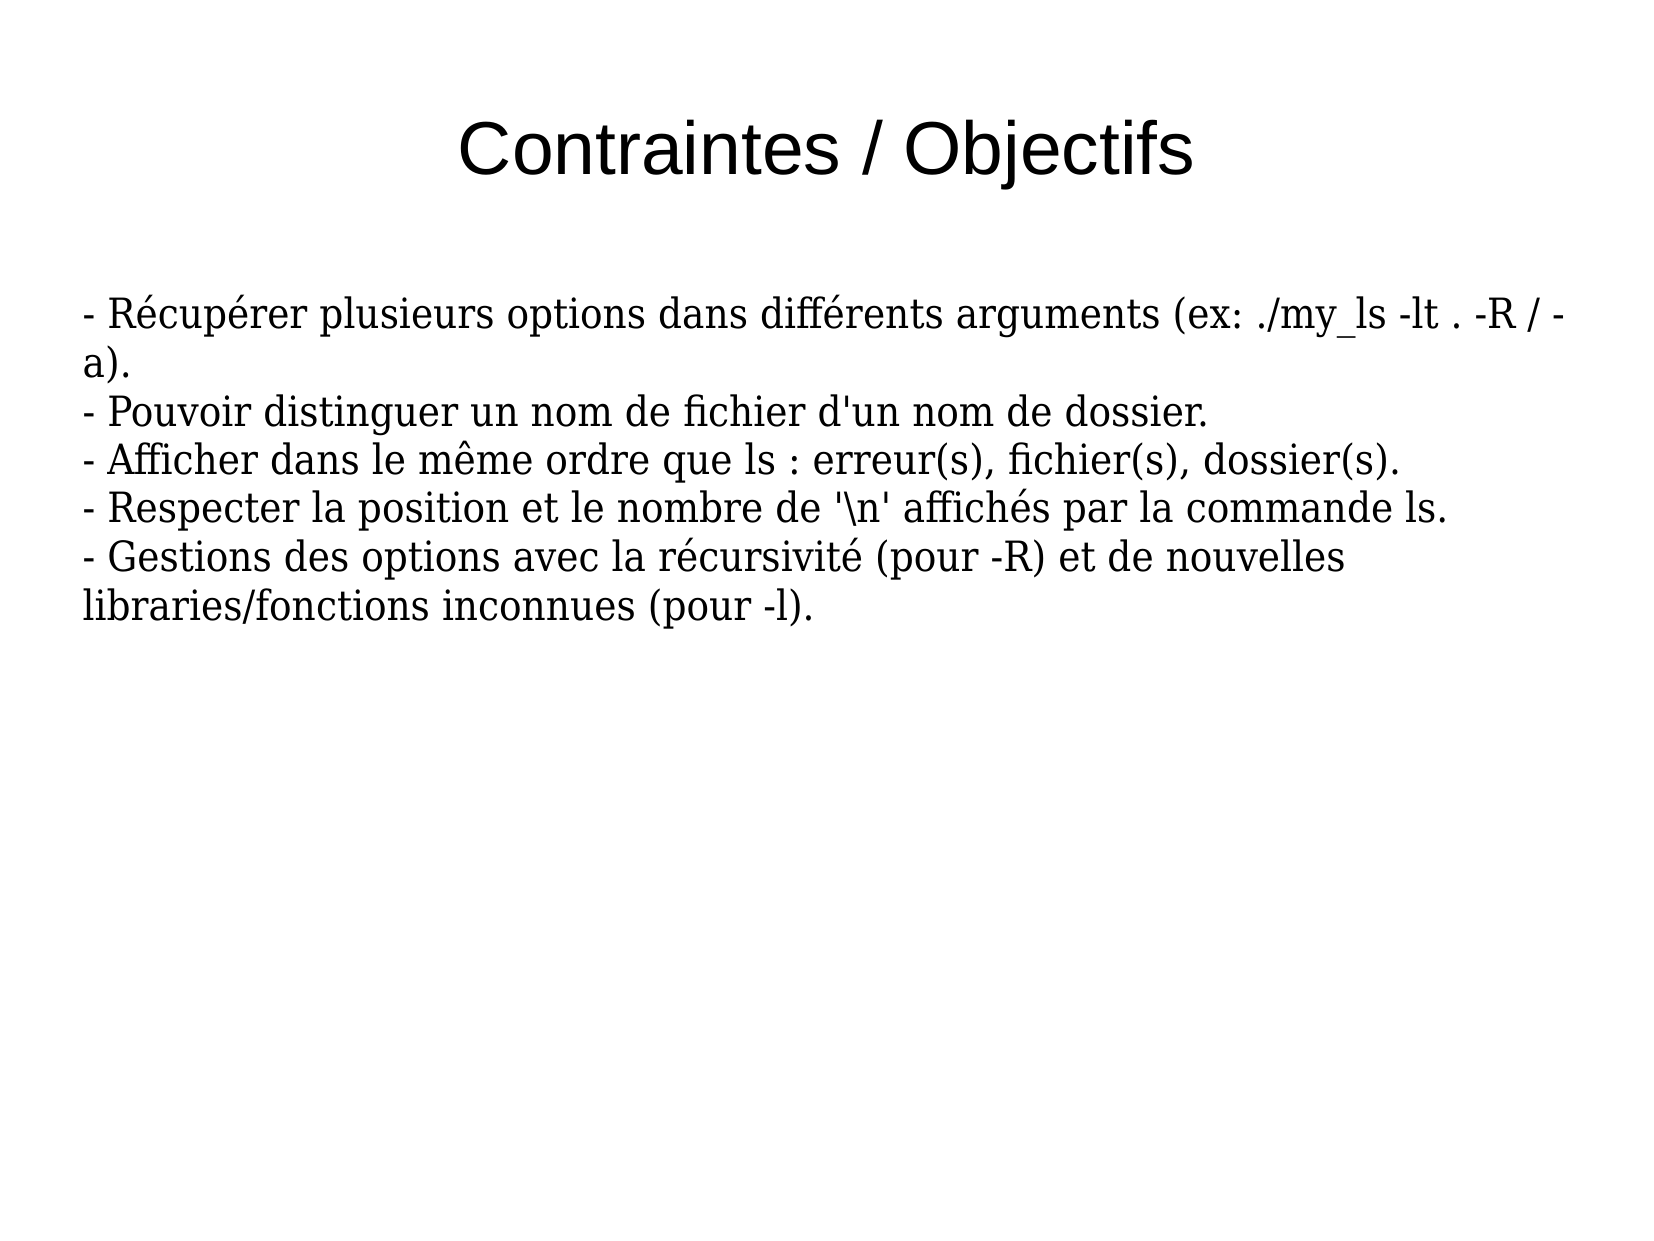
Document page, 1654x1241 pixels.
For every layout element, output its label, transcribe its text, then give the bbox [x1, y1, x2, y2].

title Contraintes / Objectifs [82, 45, 1571, 253]
text_box - Récupérer plusieurs options dans différents arguments (ex: ./my_ls -lt . -R / -a). - Pouvoir distinguer un nom de fichier d'un nom de dossier. - Afficher dans le même ordre que ls : erreur(s), fichier(s), dossier(s). - Respecter la position et le nombre de '\n' affichés par la commande ls. - Gestions des options avec la récursivité (pour -R) et de nouvelles libraries/fonctions inconnues (pour -l). [82, 290, 1571, 1010]
